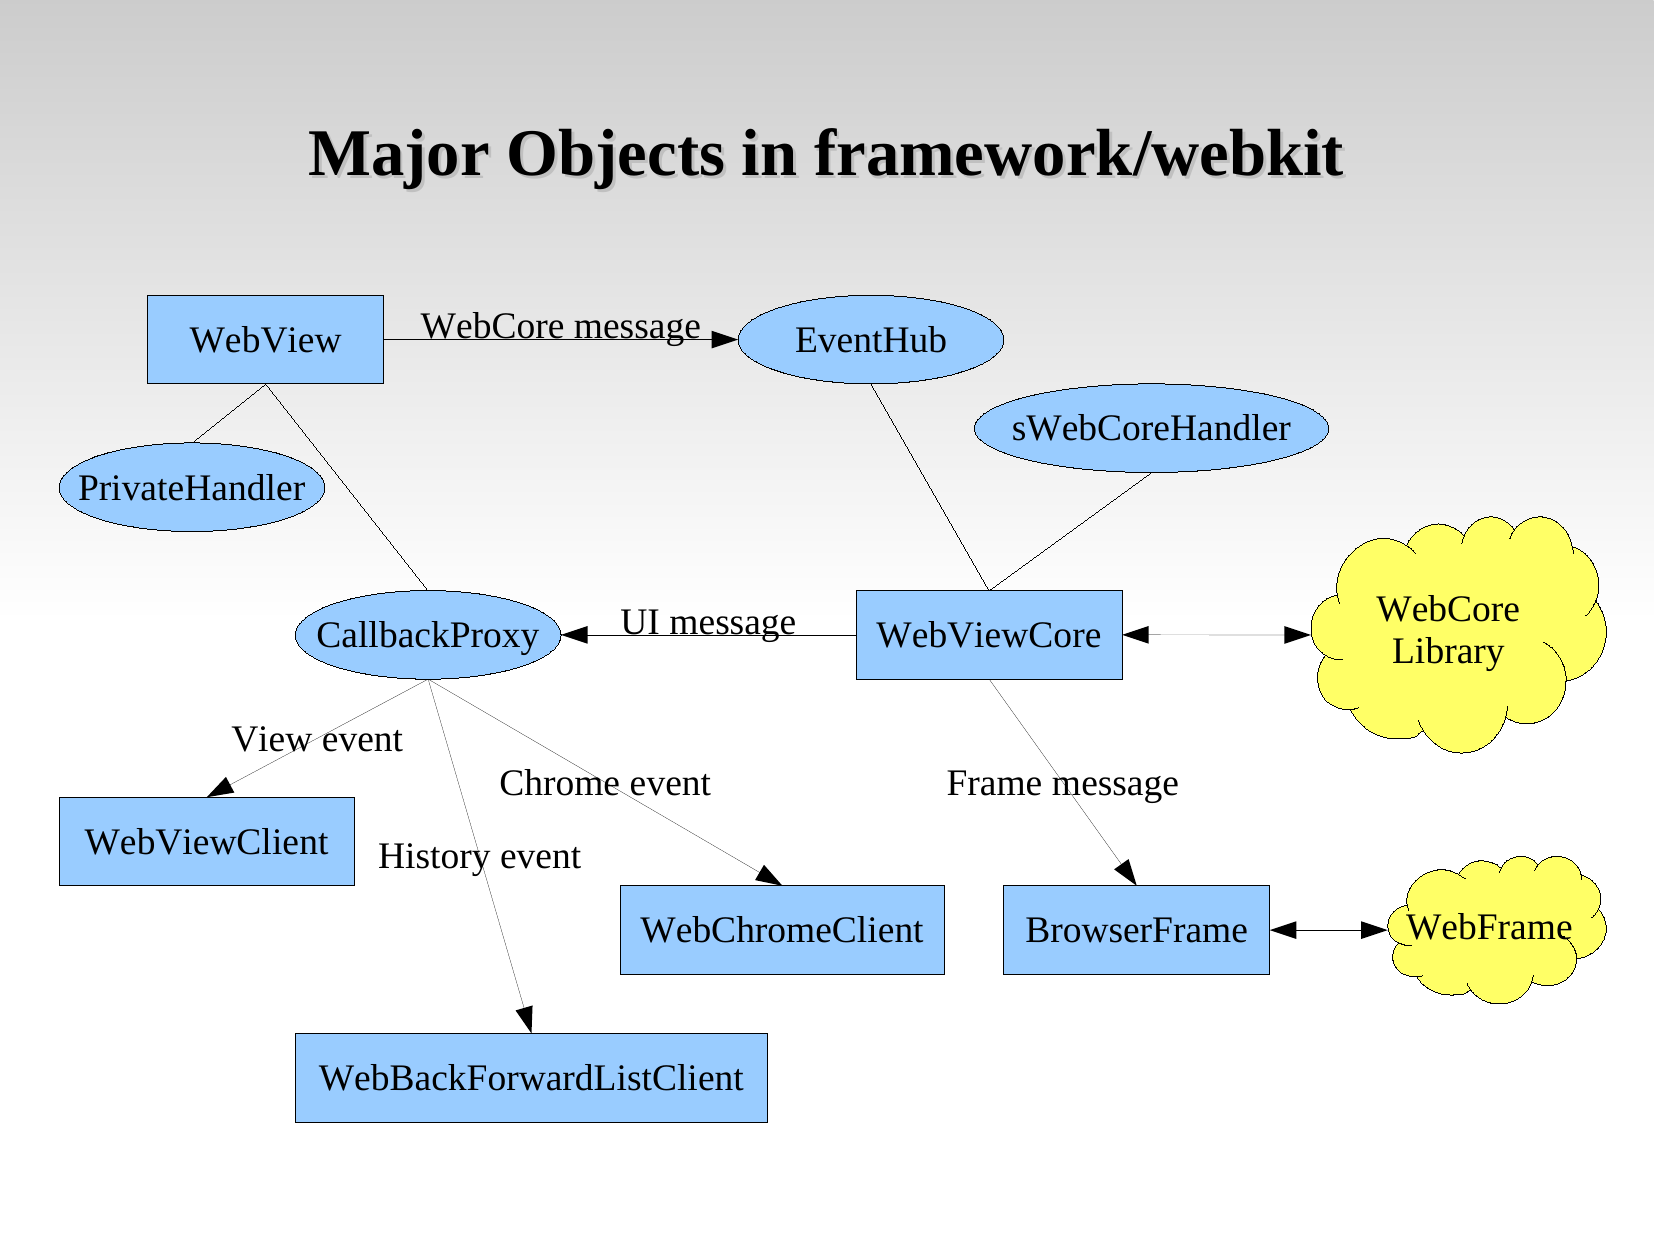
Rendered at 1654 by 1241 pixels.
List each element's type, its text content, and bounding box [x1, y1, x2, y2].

text_box sWebCoreHandler [974, 383, 1329, 473]
text_box WebViewClient [59, 797, 355, 886]
text_box WebViewCore [856, 590, 1123, 680]
text_box WebChromeClient [620, 885, 945, 975]
text_box EventHub [738, 295, 1004, 384]
text_box BrowserFrame [1003, 885, 1270, 975]
text_box WebView [147, 295, 384, 384]
text_box WebFrame [1387, 856, 1607, 1004]
title Major Objects in framework/webkit [82, 56, 1571, 250]
text_box CallbackProxy [295, 590, 561, 680]
text_box WebCore Library [1311, 516, 1607, 754]
text_box WebBackForwardListClient [295, 1033, 768, 1123]
text_box PrivateHandler [59, 442, 325, 532]
